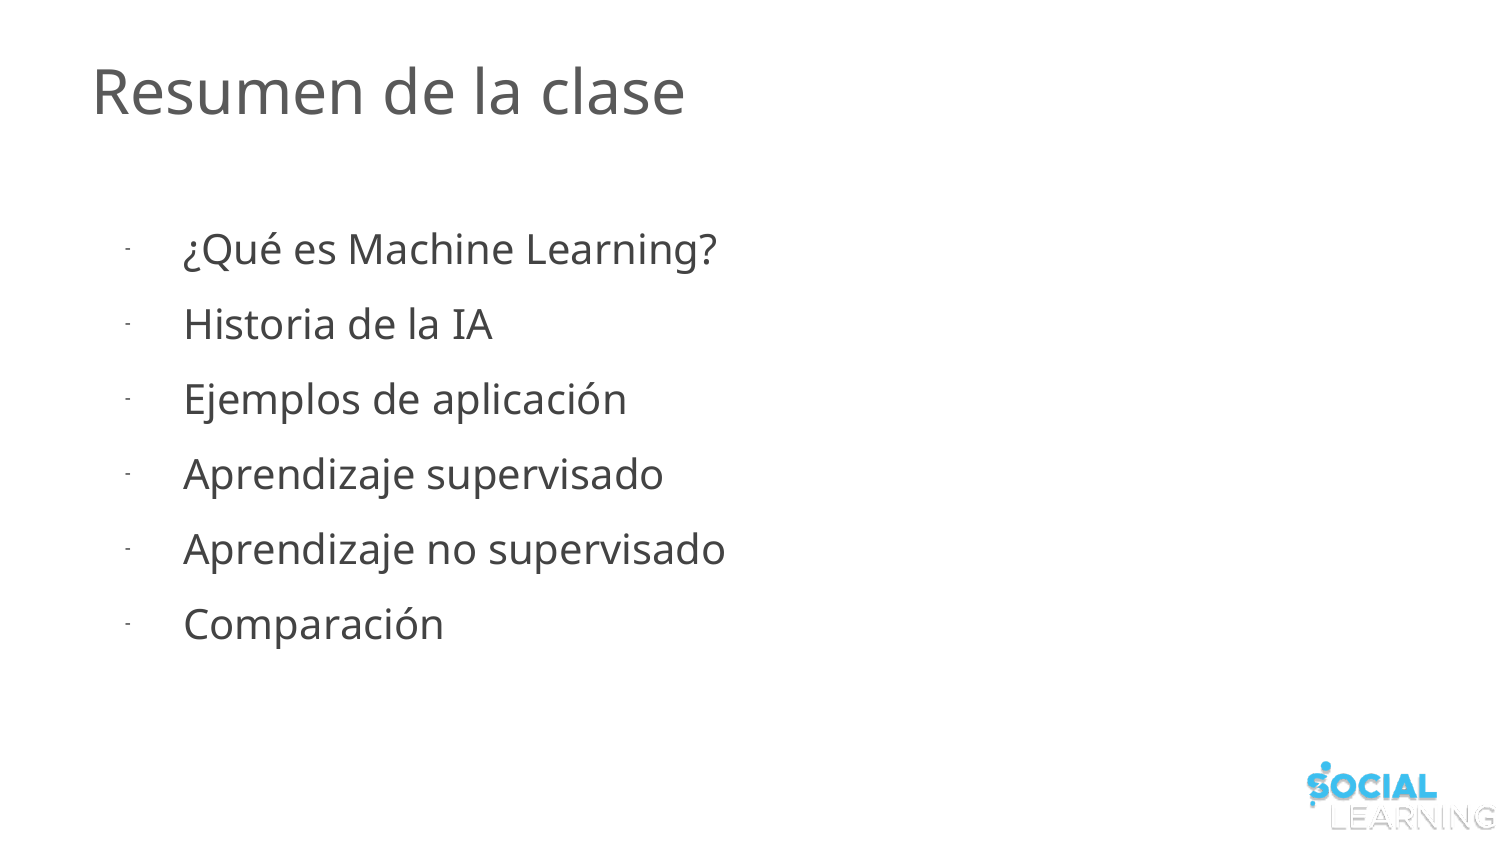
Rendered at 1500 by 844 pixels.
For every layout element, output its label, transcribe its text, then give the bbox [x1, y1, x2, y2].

picture [1301, 744, 1500, 844]
title Resumen de la clase [76, 1, 1442, 143]
text_box ¿Qué es Machine Learning? Historia de la IA Ejemplos de aplicación Aprendizaje supervisado Aprendizaje no supervisado Comparación [76, 182, 1159, 642]
